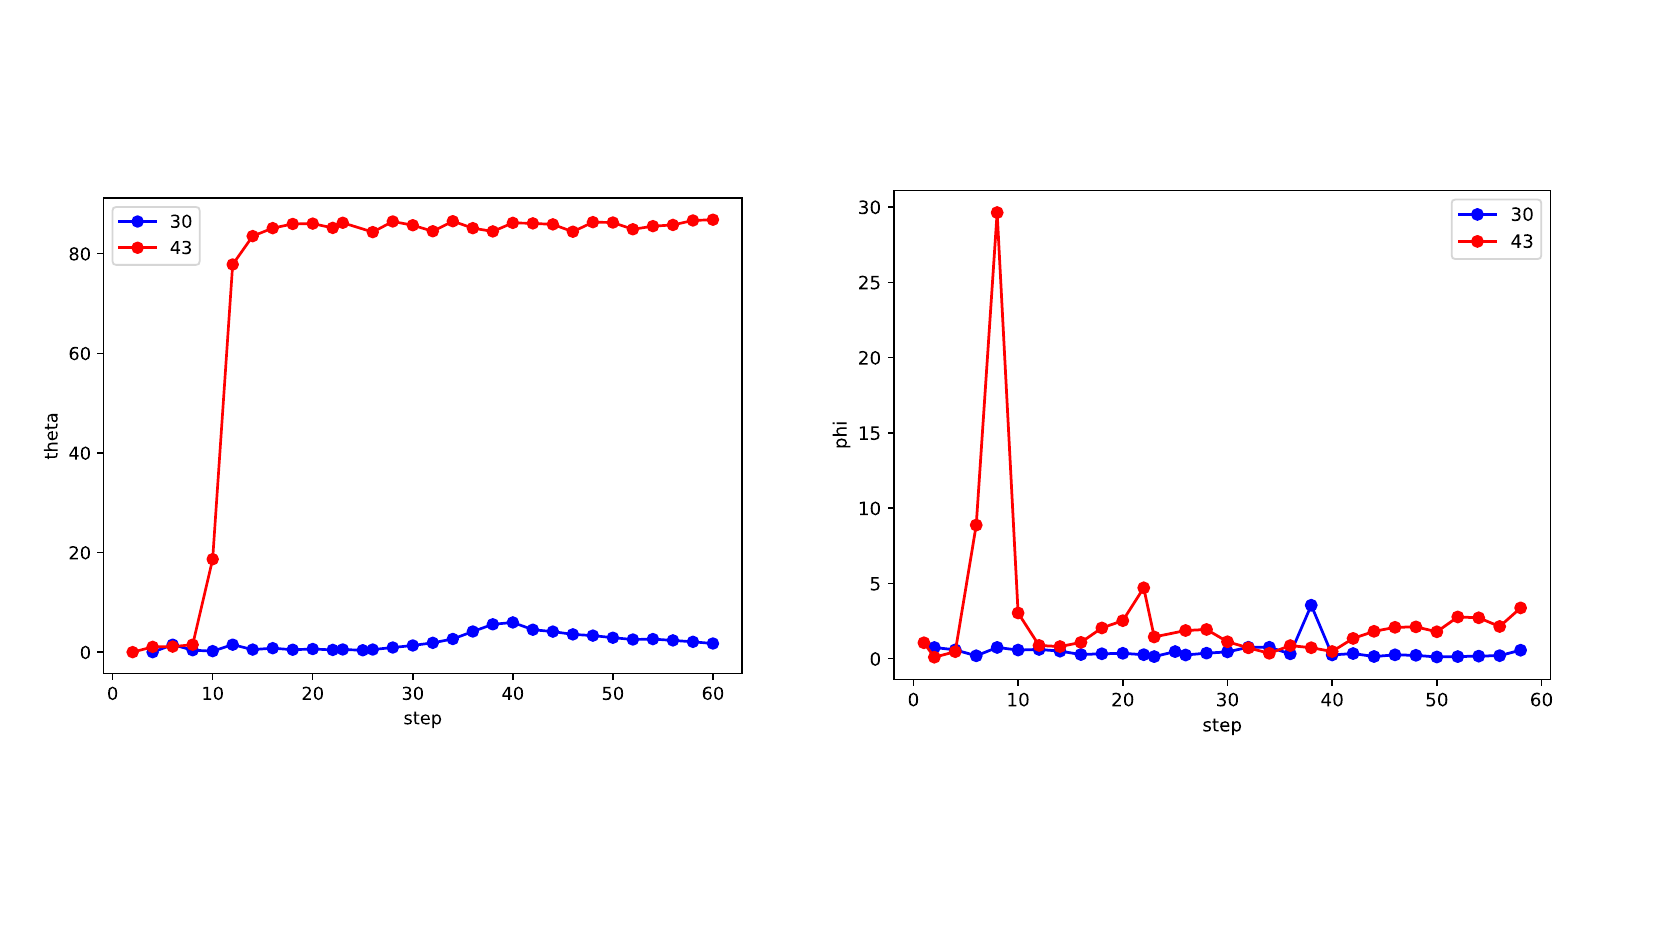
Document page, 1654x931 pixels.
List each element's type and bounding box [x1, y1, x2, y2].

picture [0, 113, 1636, 751]
